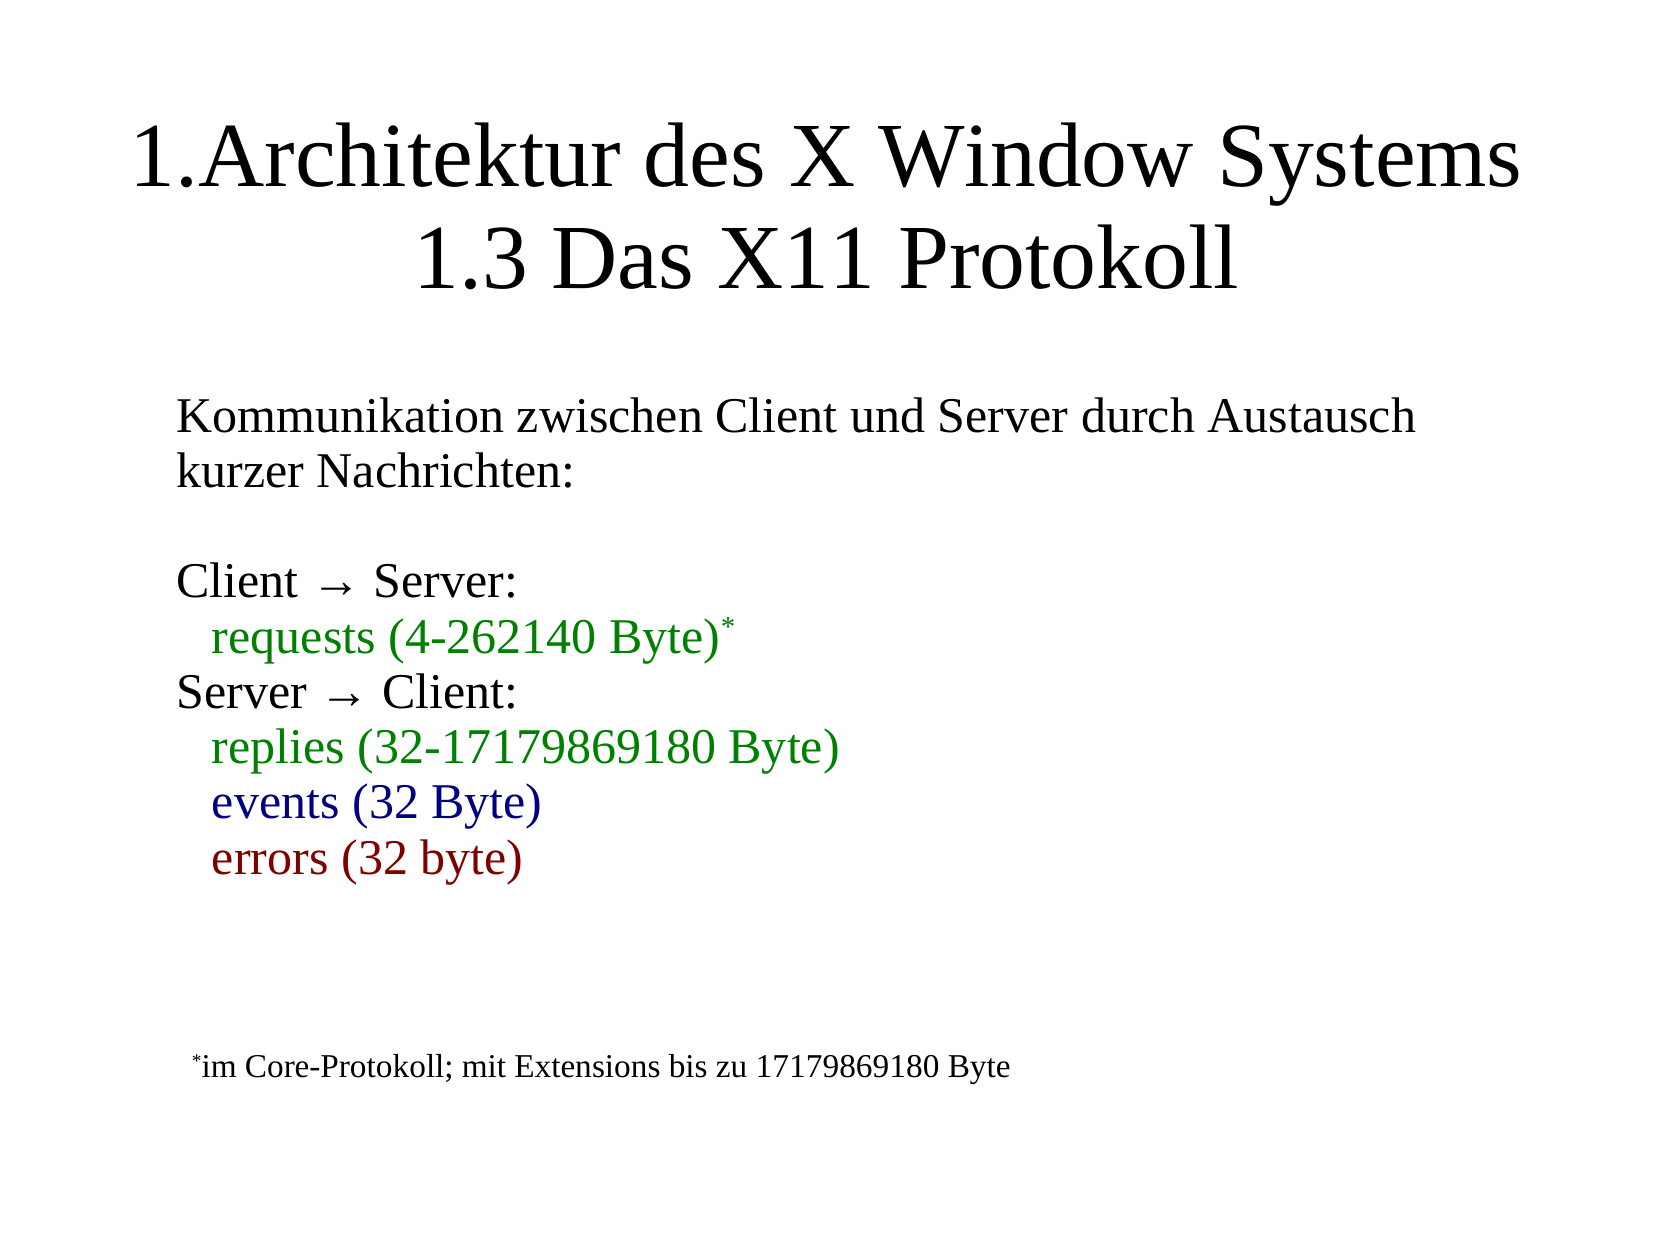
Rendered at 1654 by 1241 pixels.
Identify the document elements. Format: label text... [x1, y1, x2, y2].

text_box Kommunikation zwischen Client und Server durch Austausch kurzer Nachrichten: Client → Server: requests (4-262140 Byte)* Server → Client: replies (32-17179869180 Byte) events (32 Byte) errors (32 byte) [176, 387, 1492, 886]
title 1.Architektur des X Window Systems 1.3 Das X11 Protokoll [121, 102, 1534, 311]
text_box *im Core-Protokoll; mit Extensions bis zu 17179869180 Byte [191, 1048, 1063, 1108]
